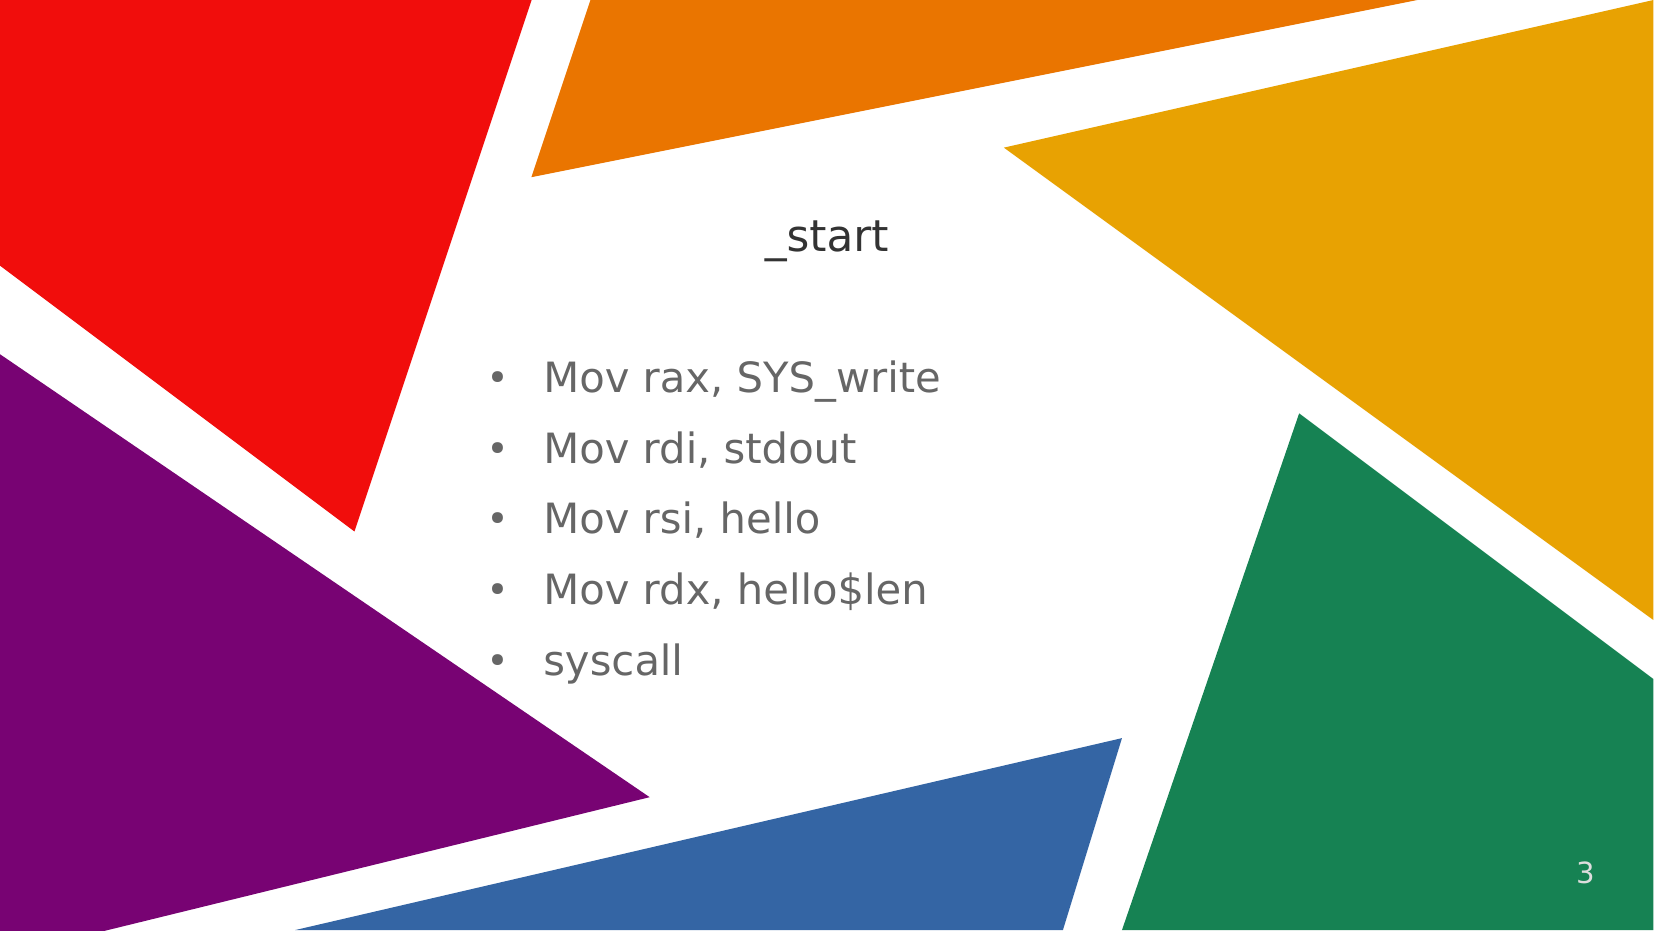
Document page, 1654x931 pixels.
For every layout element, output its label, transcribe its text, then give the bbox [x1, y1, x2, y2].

title _start [472, 147, 1182, 325]
list Mov rax, SYS_write Mov rdi, stdout Mov rsi, hello Mov rdx, hello$len syscall [472, 354, 1182, 768]
